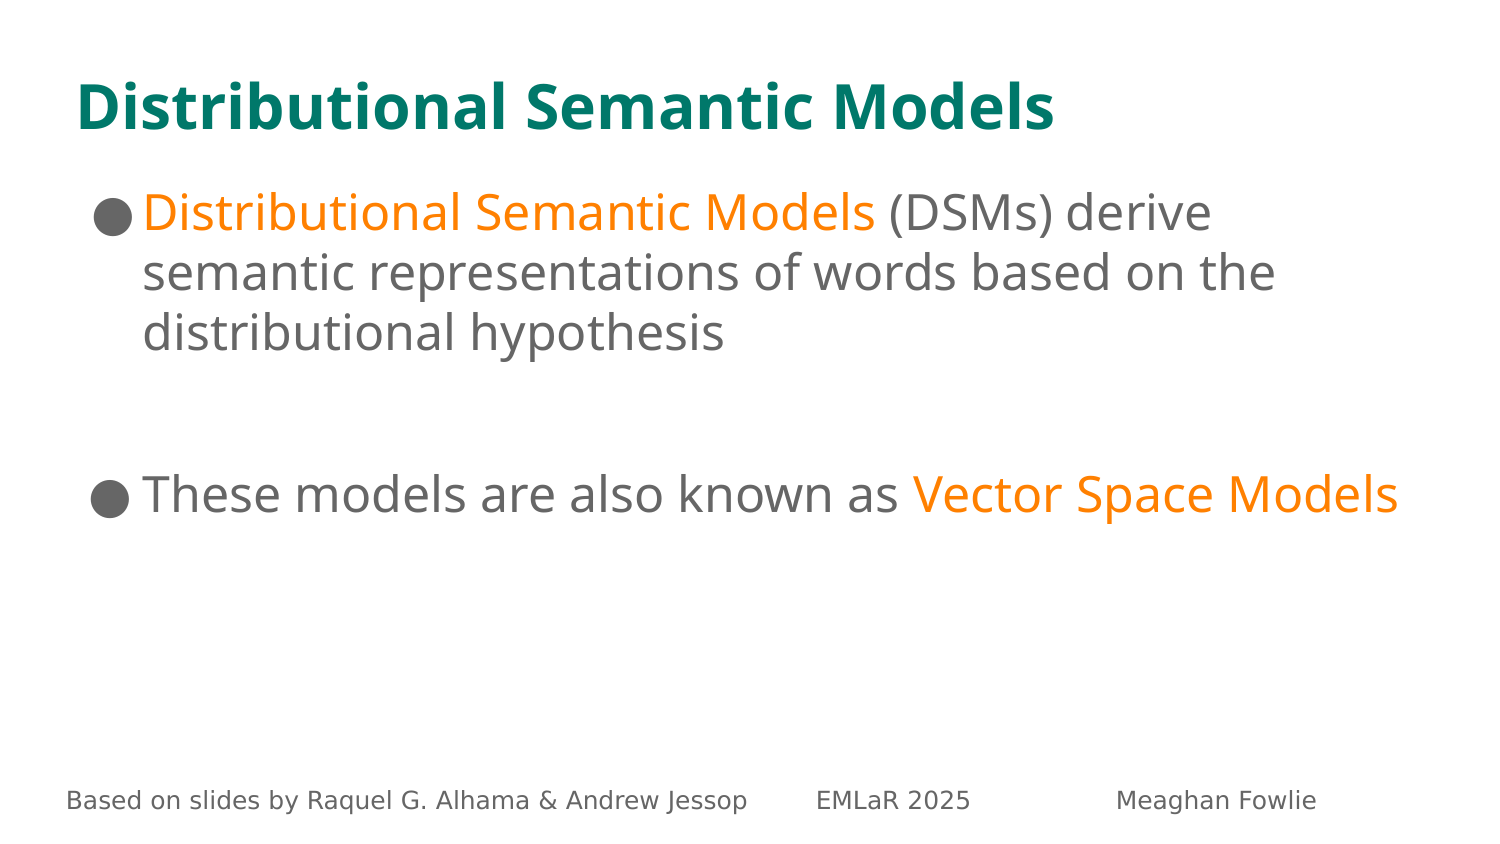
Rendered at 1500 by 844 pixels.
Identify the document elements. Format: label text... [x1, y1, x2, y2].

title Distributional Semantic Models [75, 33, 1425, 175]
text_box Distributional Semantic Models (DSMs) derive semantic representations of words based on the distributional hypothesis These models are also known as Vector Space Models [75, 174, 1441, 768]
